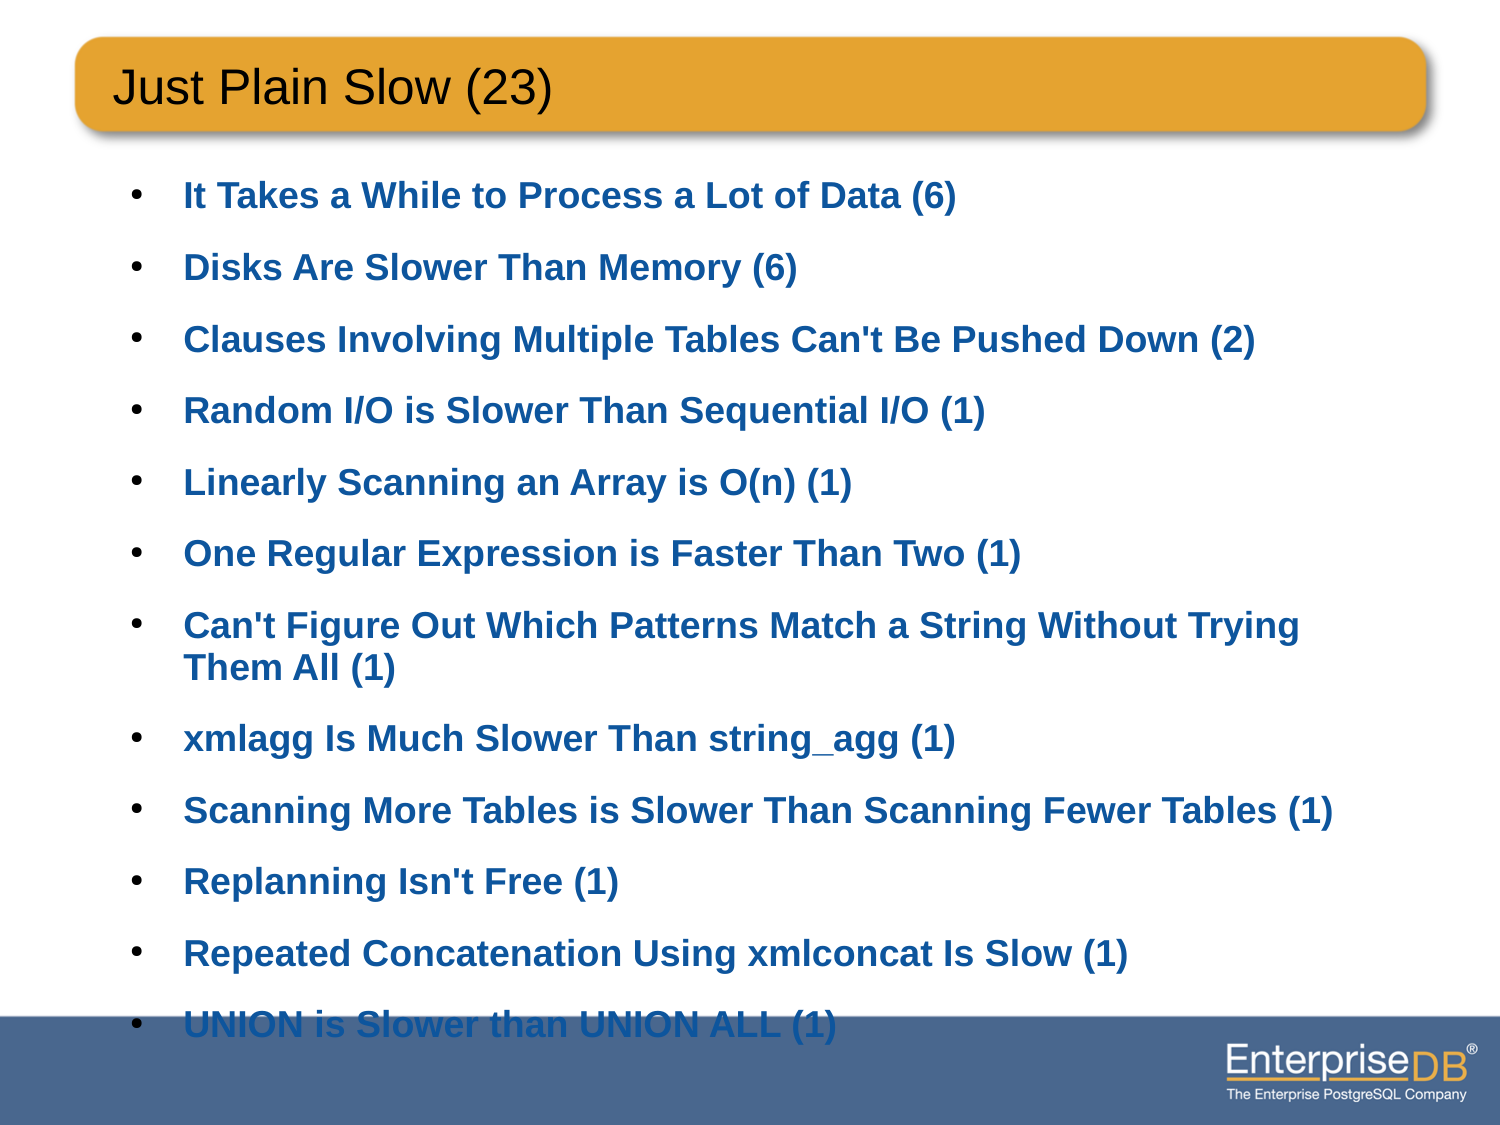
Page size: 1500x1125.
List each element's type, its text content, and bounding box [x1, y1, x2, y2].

list It Takes a While to Process a Lot of Data (6) Disks Are Slower Than Memory (6) Clauses Involving Multiple Tables Can't Be Pushed Down (2) Random I/O is Slower Than Sequential I/O (1) Linearly Scanning an Array is O(n) (1) One Regular Expression is Faster Than Two (1) Can't Figure Out Which Patterns Match a String Without Trying Them All (1) xmlagg Is Much Slower Than string_agg (1) Scanning More Tables is Slower Than Scanning Fewer Tables (1) Replanning Isn't Free (1) Repeated Concatenation Using xmlconcat Is Slow (1) UNION is Slower than UNION ALL (1) [112, 174, 1388, 988]
title Just Plain Slow (23) [112, 37, 1388, 138]
picture [0, 0, 1500, 1125]
